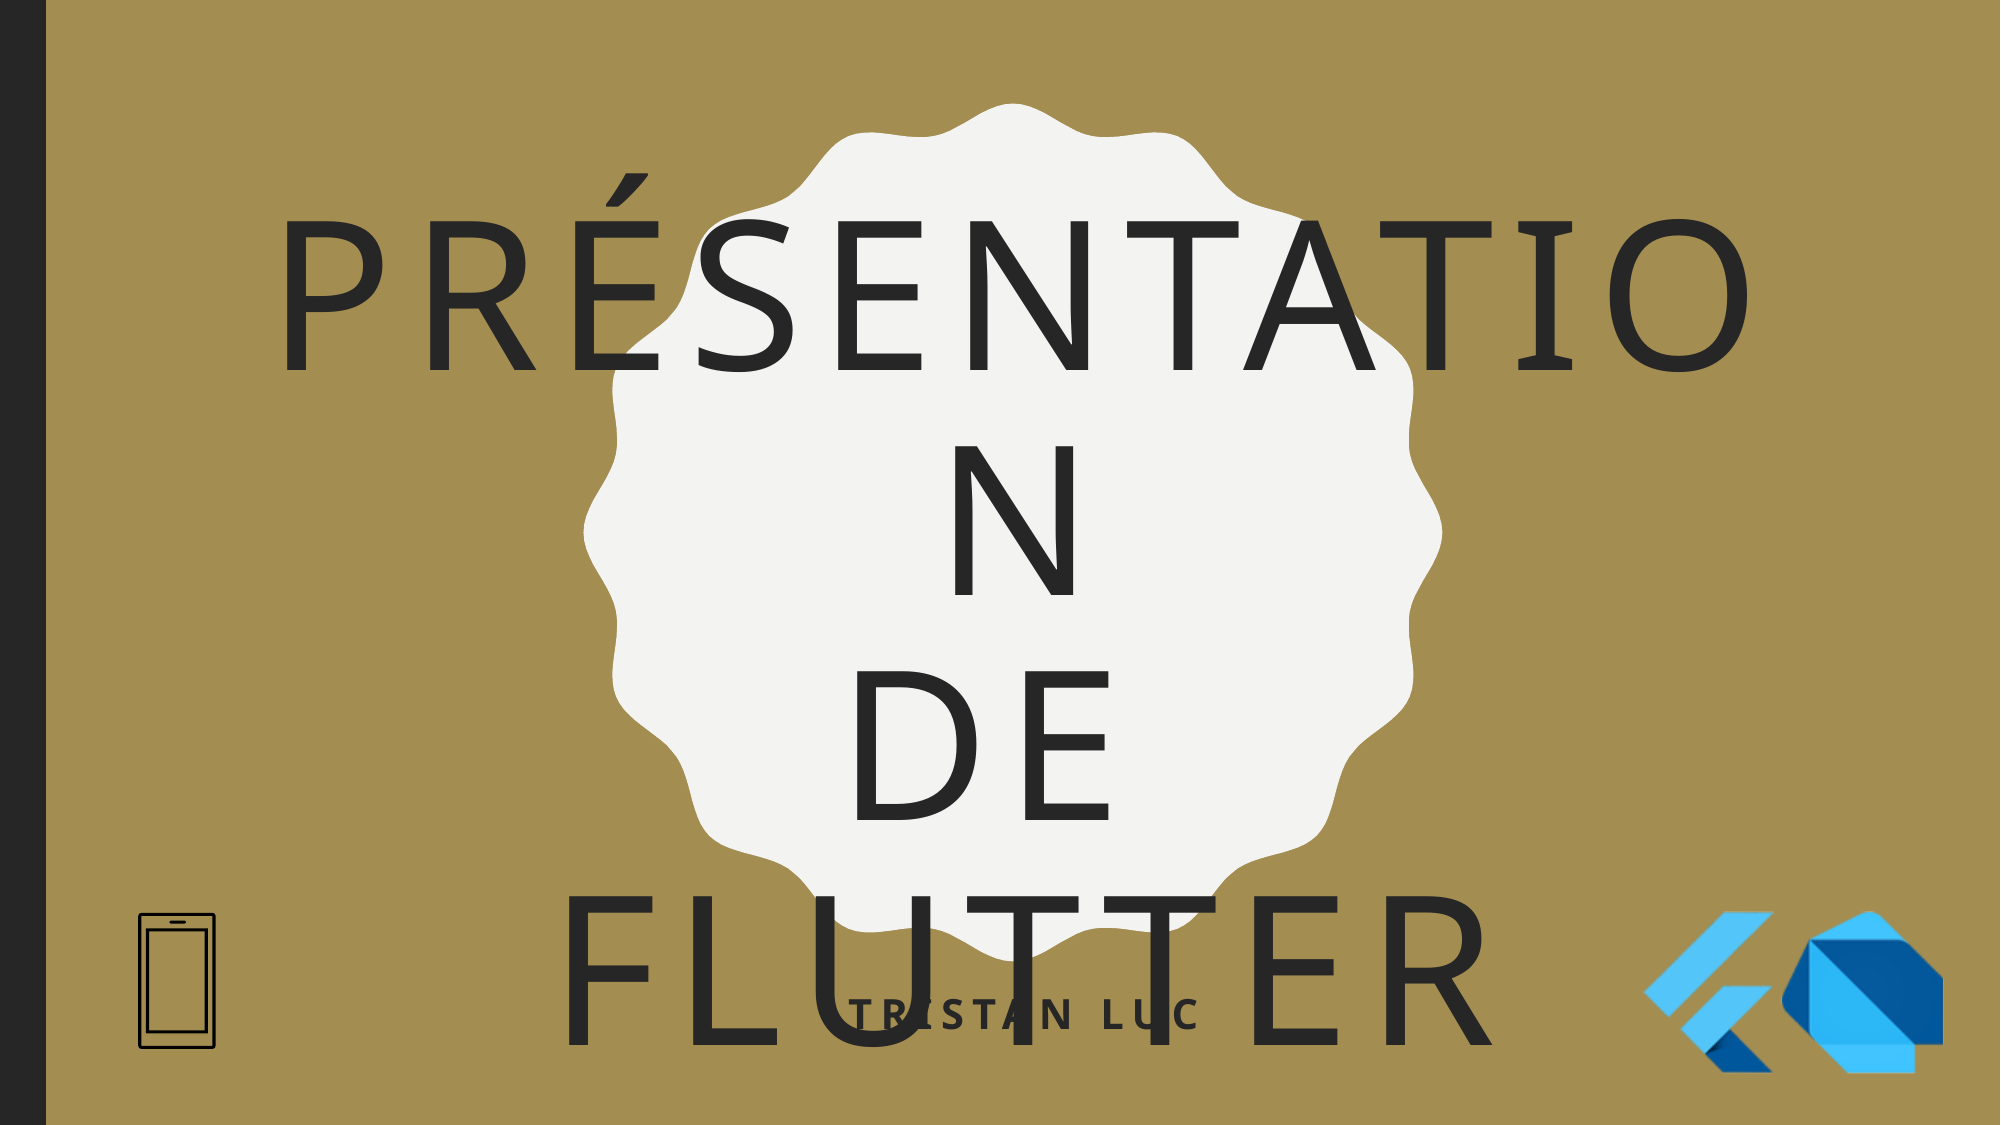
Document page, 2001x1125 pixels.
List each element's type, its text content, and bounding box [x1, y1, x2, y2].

subtitle Tristan LUC [363, 980, 1636, 1103]
picture [101, 905, 252, 1056]
picture [1636, 851, 1950, 1125]
title Présentation De Flutter [176, 182, 1870, 904]
